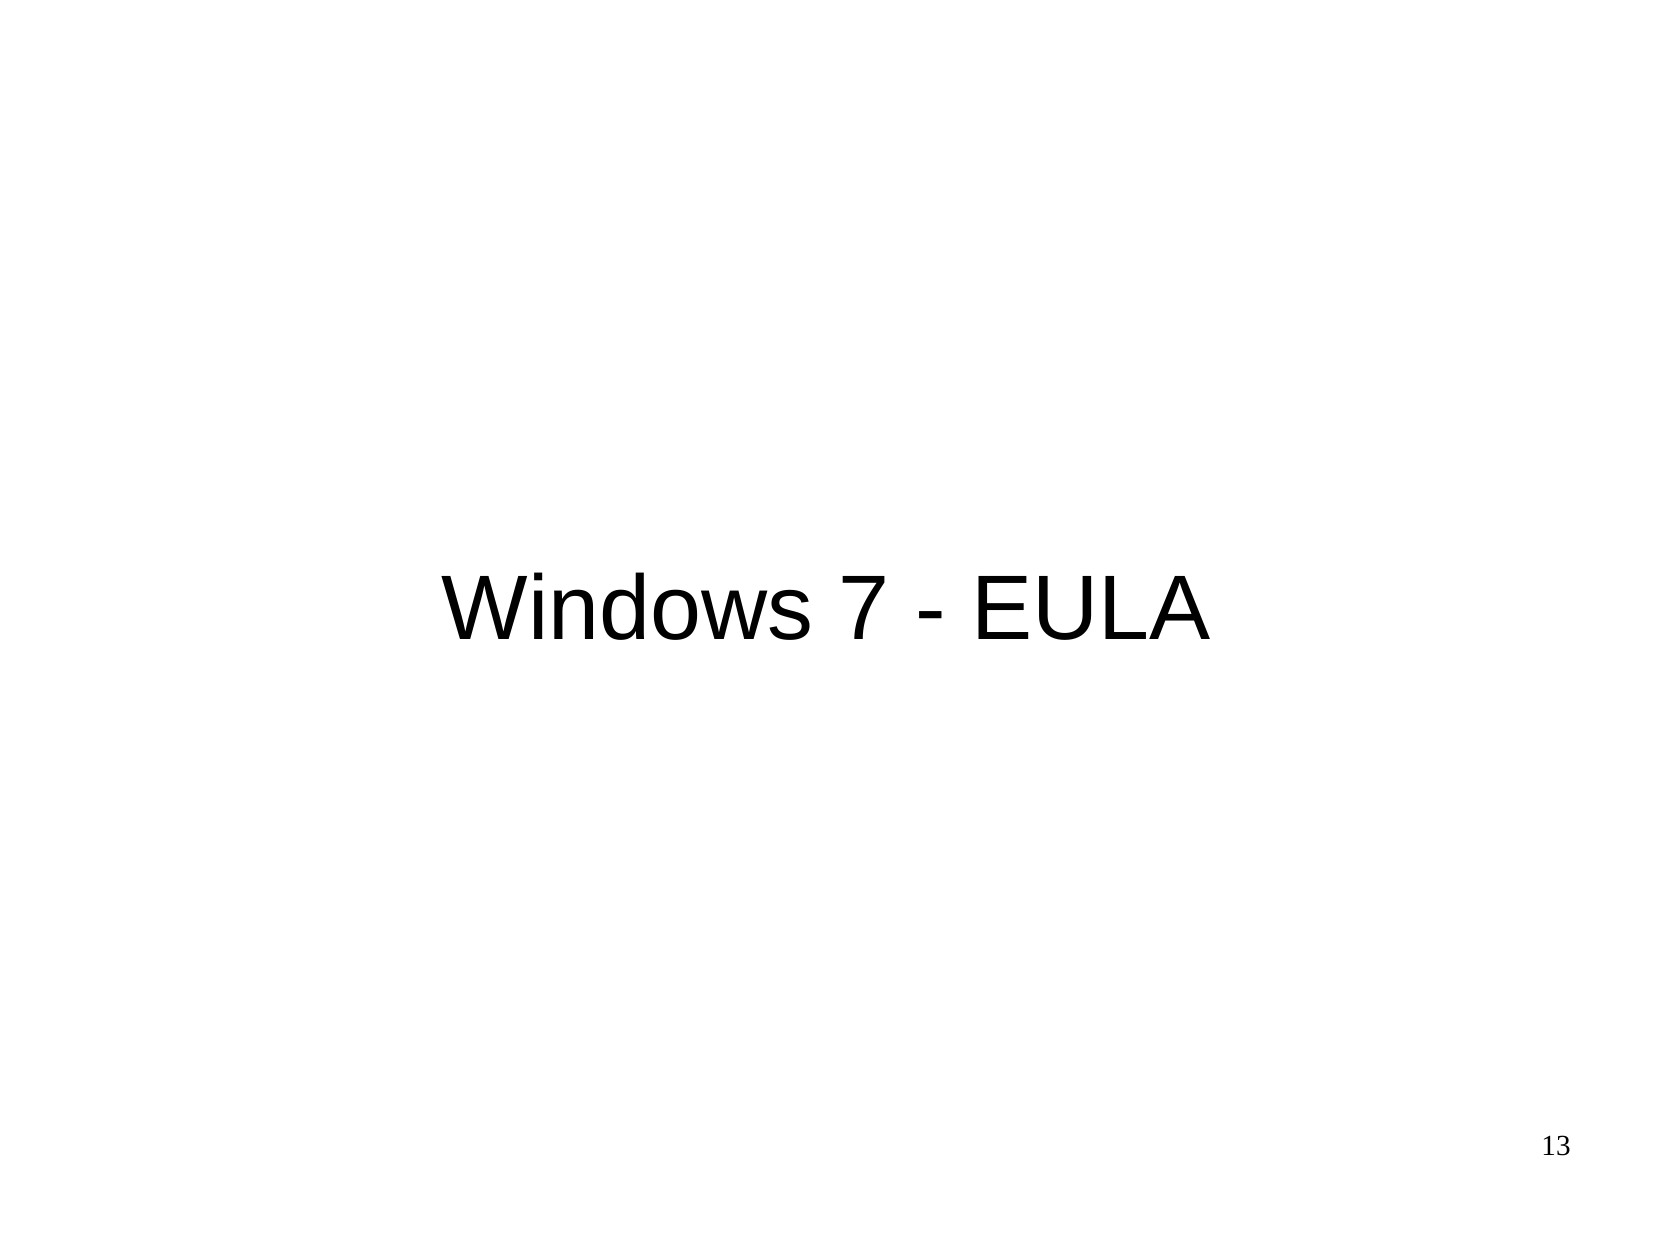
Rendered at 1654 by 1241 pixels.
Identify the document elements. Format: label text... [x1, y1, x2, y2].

title Windows 7 - EULA [82, 504, 1571, 712]
